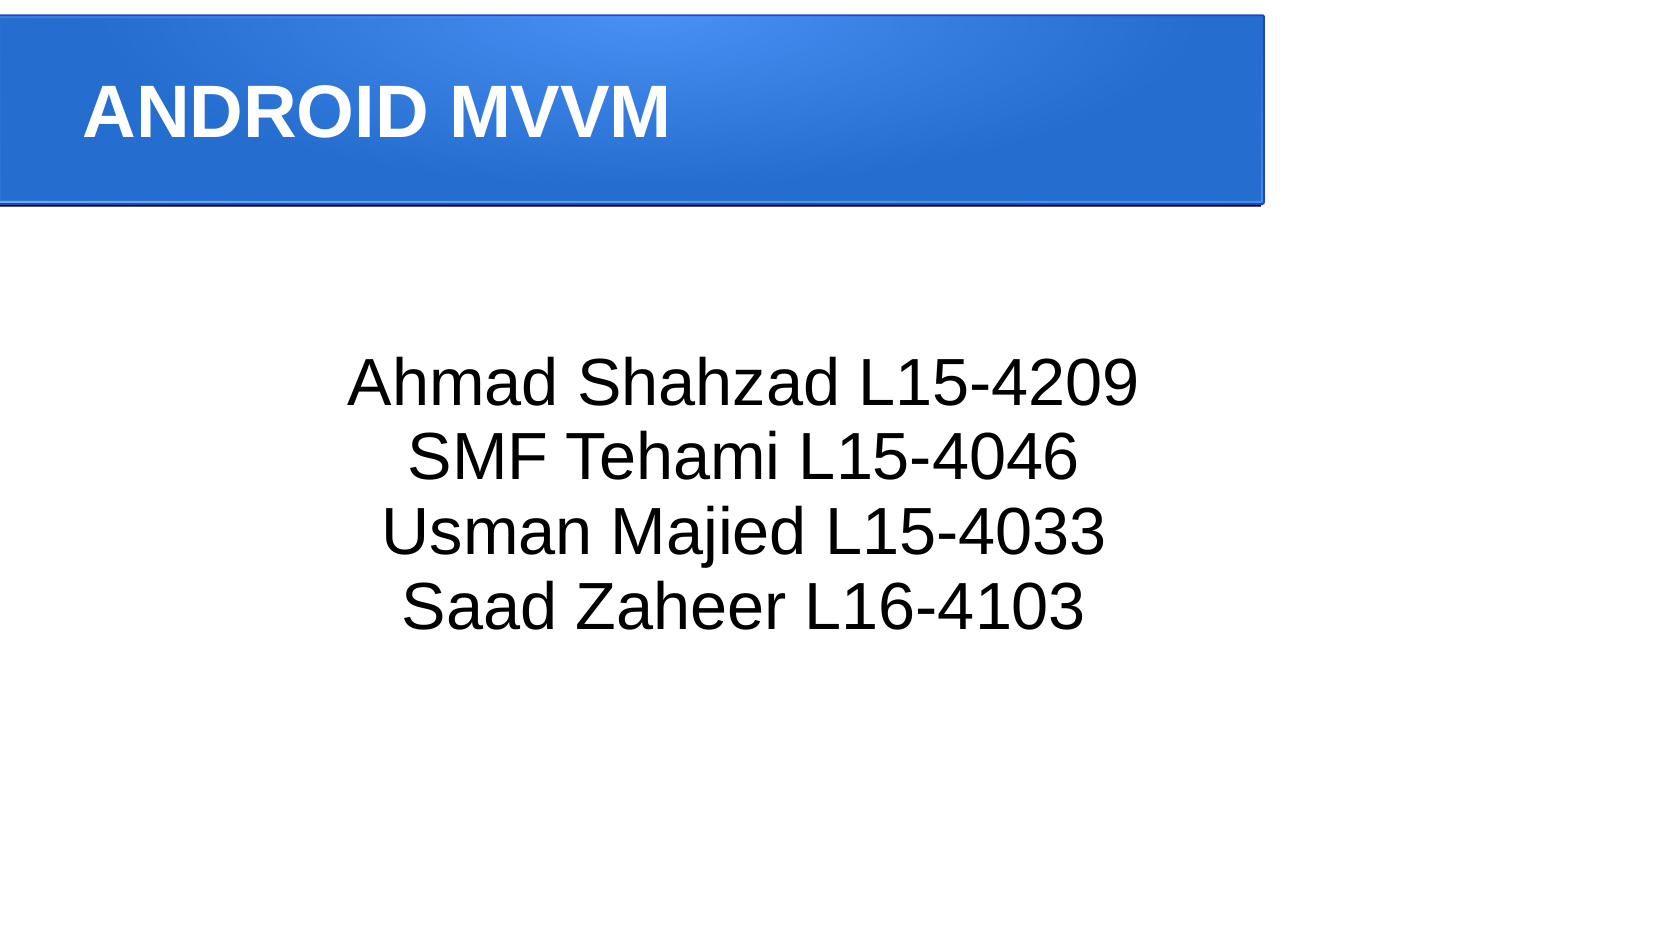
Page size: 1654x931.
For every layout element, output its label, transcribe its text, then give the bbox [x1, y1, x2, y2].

title ANDROID MVVM [82, 35, 1235, 189]
subtitle Ahmad Shahzad L15-4209 SMF Tehami L15-4046 Usman Majied L15-4033 Saad Zaheer L16-4103 [0, 224, 1489, 764]
